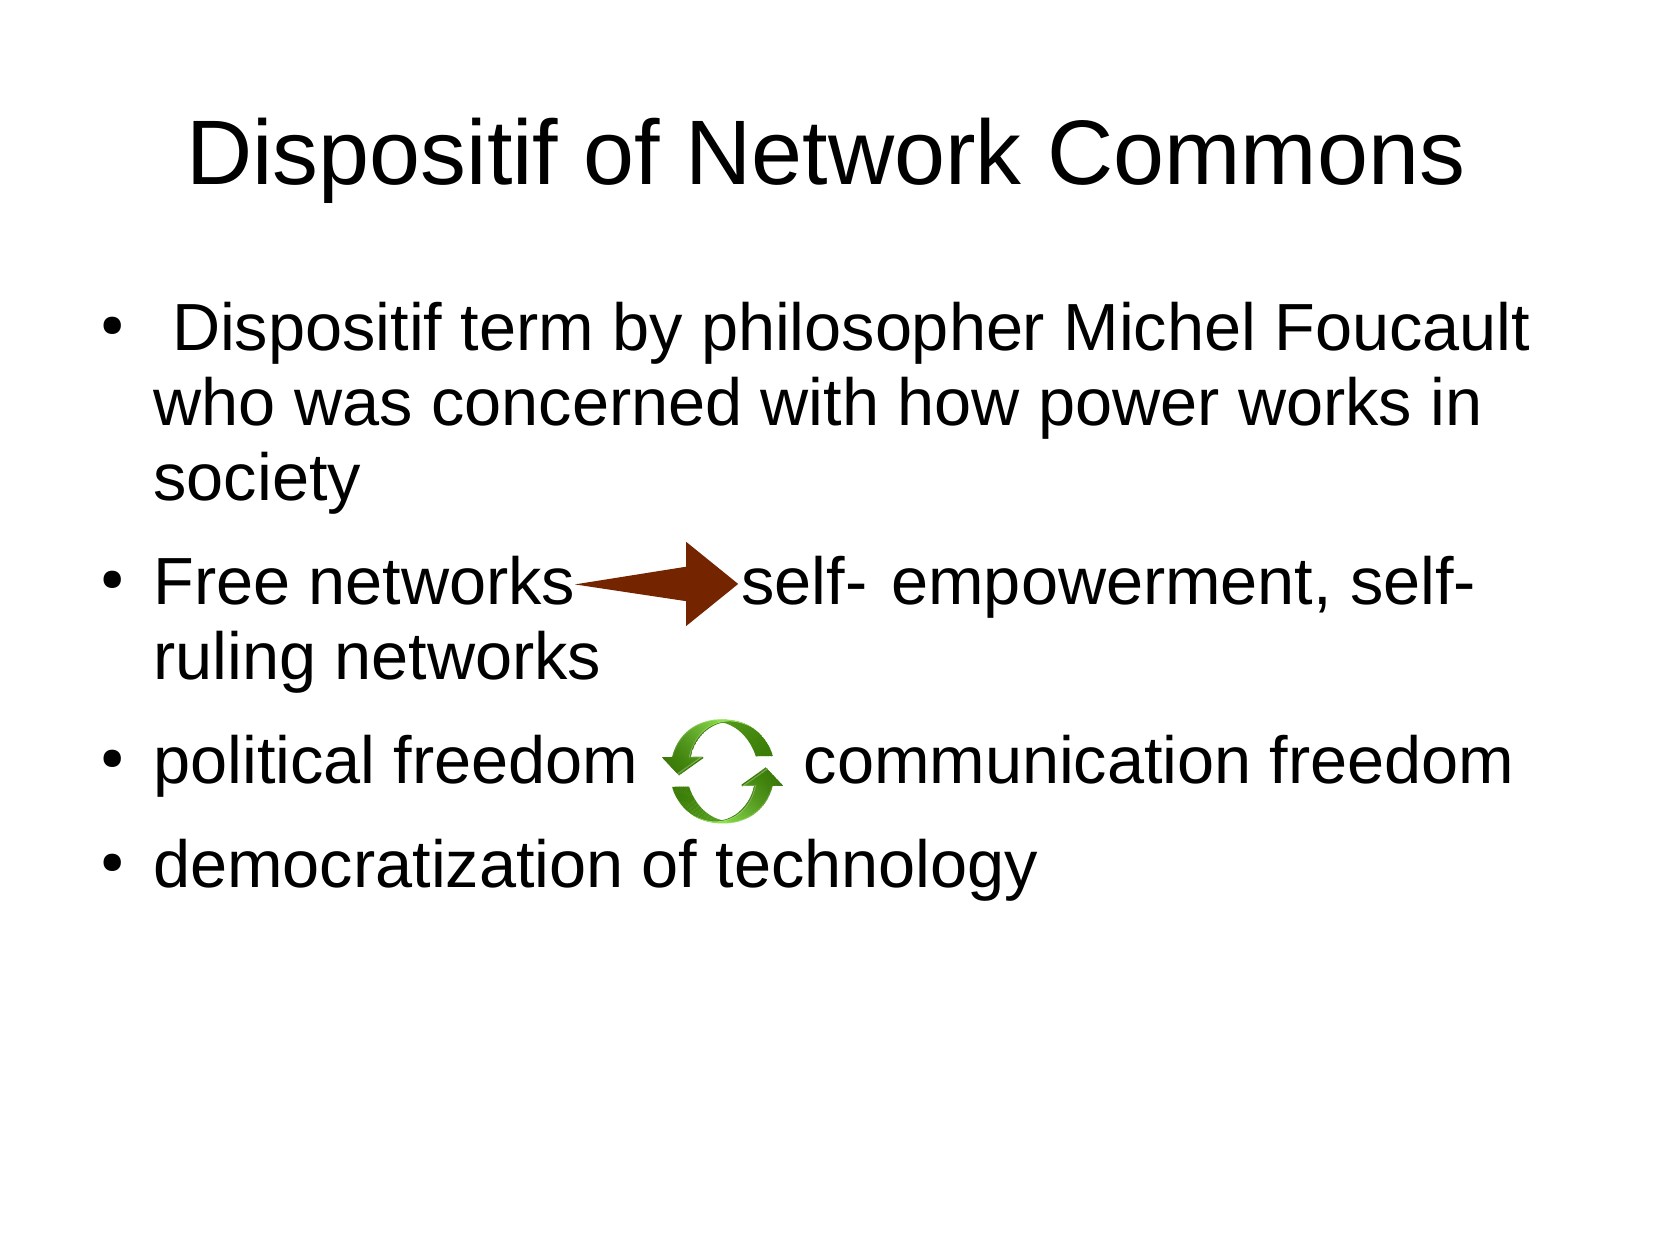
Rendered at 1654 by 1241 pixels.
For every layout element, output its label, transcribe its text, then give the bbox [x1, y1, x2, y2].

title Dispositif of Network Commons [82, 49, 1571, 257]
list Dispositif term by philosopher Michel Foucault who was concerned with how power works in society Free networks self- empowerment, self-ruling networks political freedom communication freedom democratization of technology [82, 290, 1571, 1010]
picture [574, 541, 739, 626]
picture [655, 714, 786, 828]
